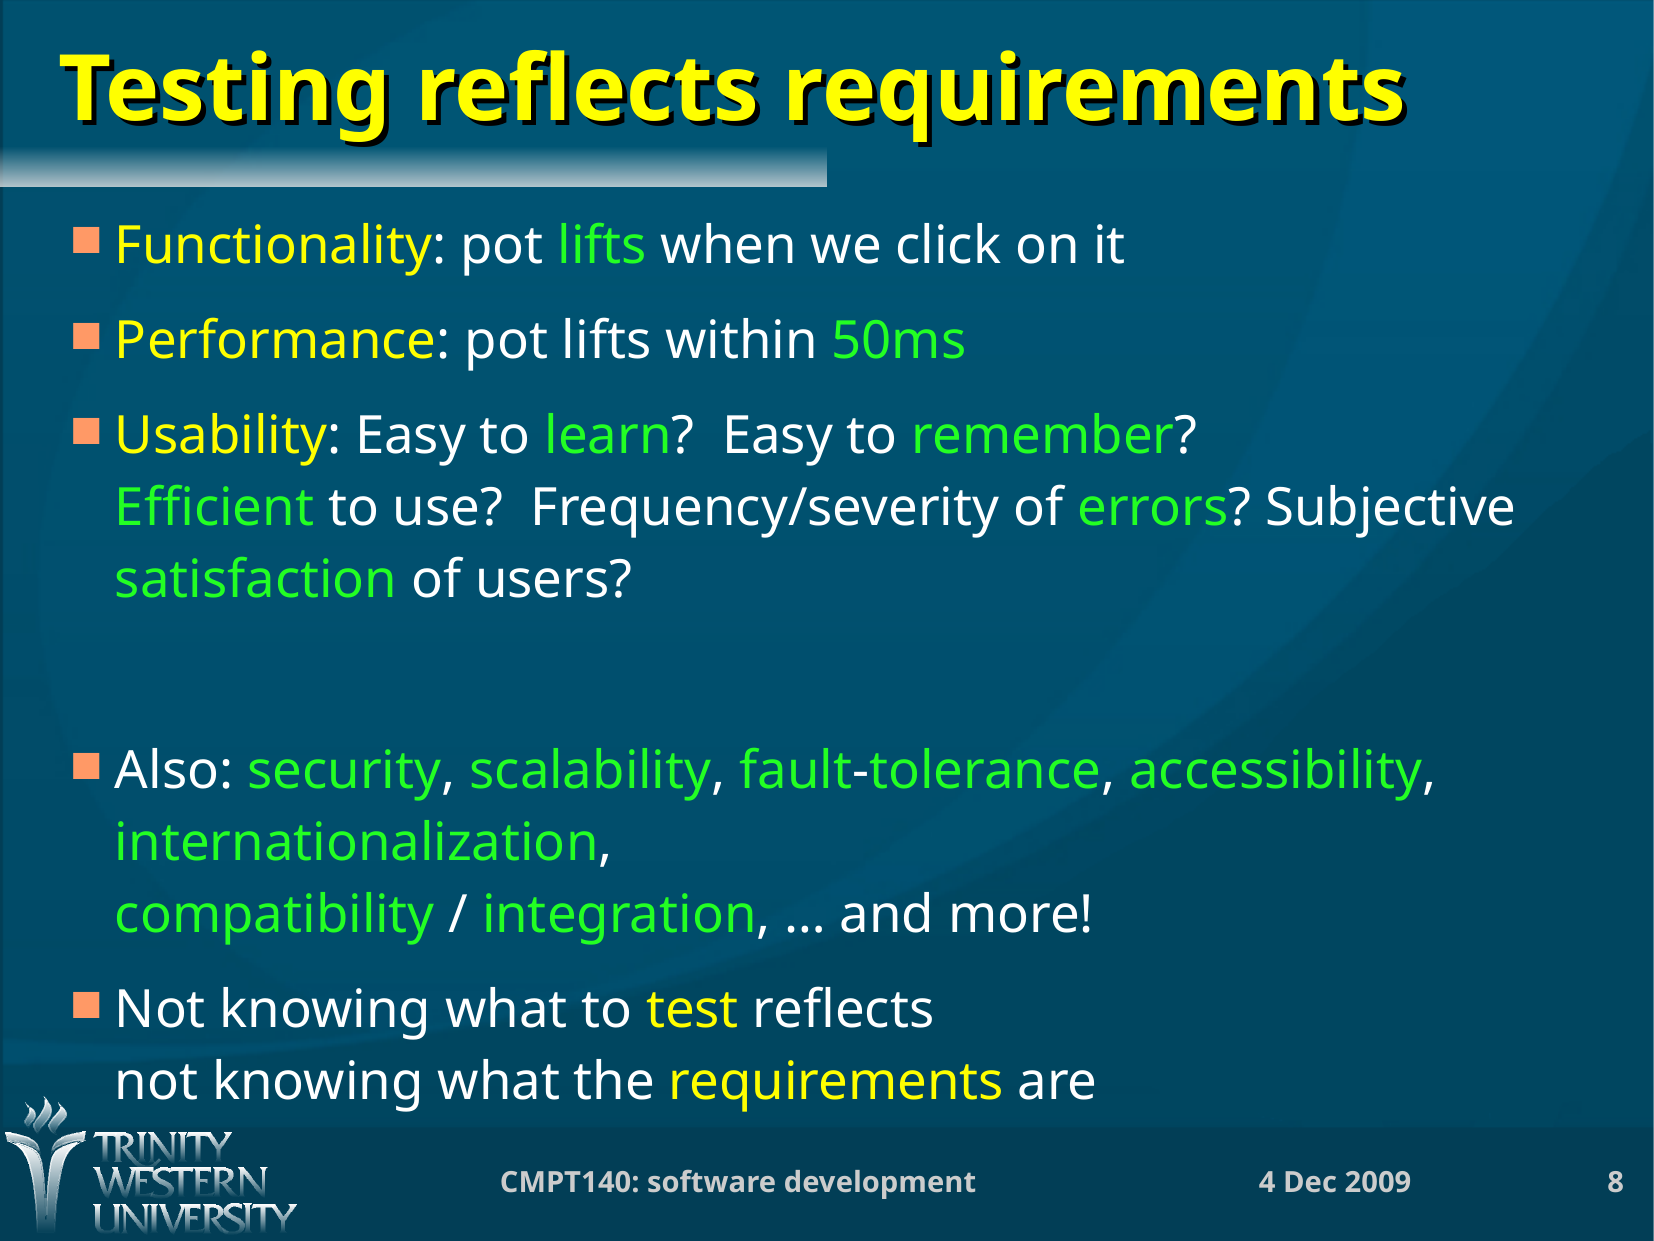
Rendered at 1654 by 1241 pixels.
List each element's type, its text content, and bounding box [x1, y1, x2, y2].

list Functionality: pot lifts when we click on it Performance: pot lifts within 50ms Usability: Easy to learn? Easy to remember? Efficient to use? Frequency/severity of errors? Subjective satisfaction of users? Also: security, scalability, fault-tolerance, accessibility, internationalization, compatibility / integration, … and more! Not knowing what to test reflects not knowing what the requirements are [59, 206, 1625, 1123]
picture [38, 1227, 54, 1232]
title Testing reflects requirements [59, 19, 1595, 148]
